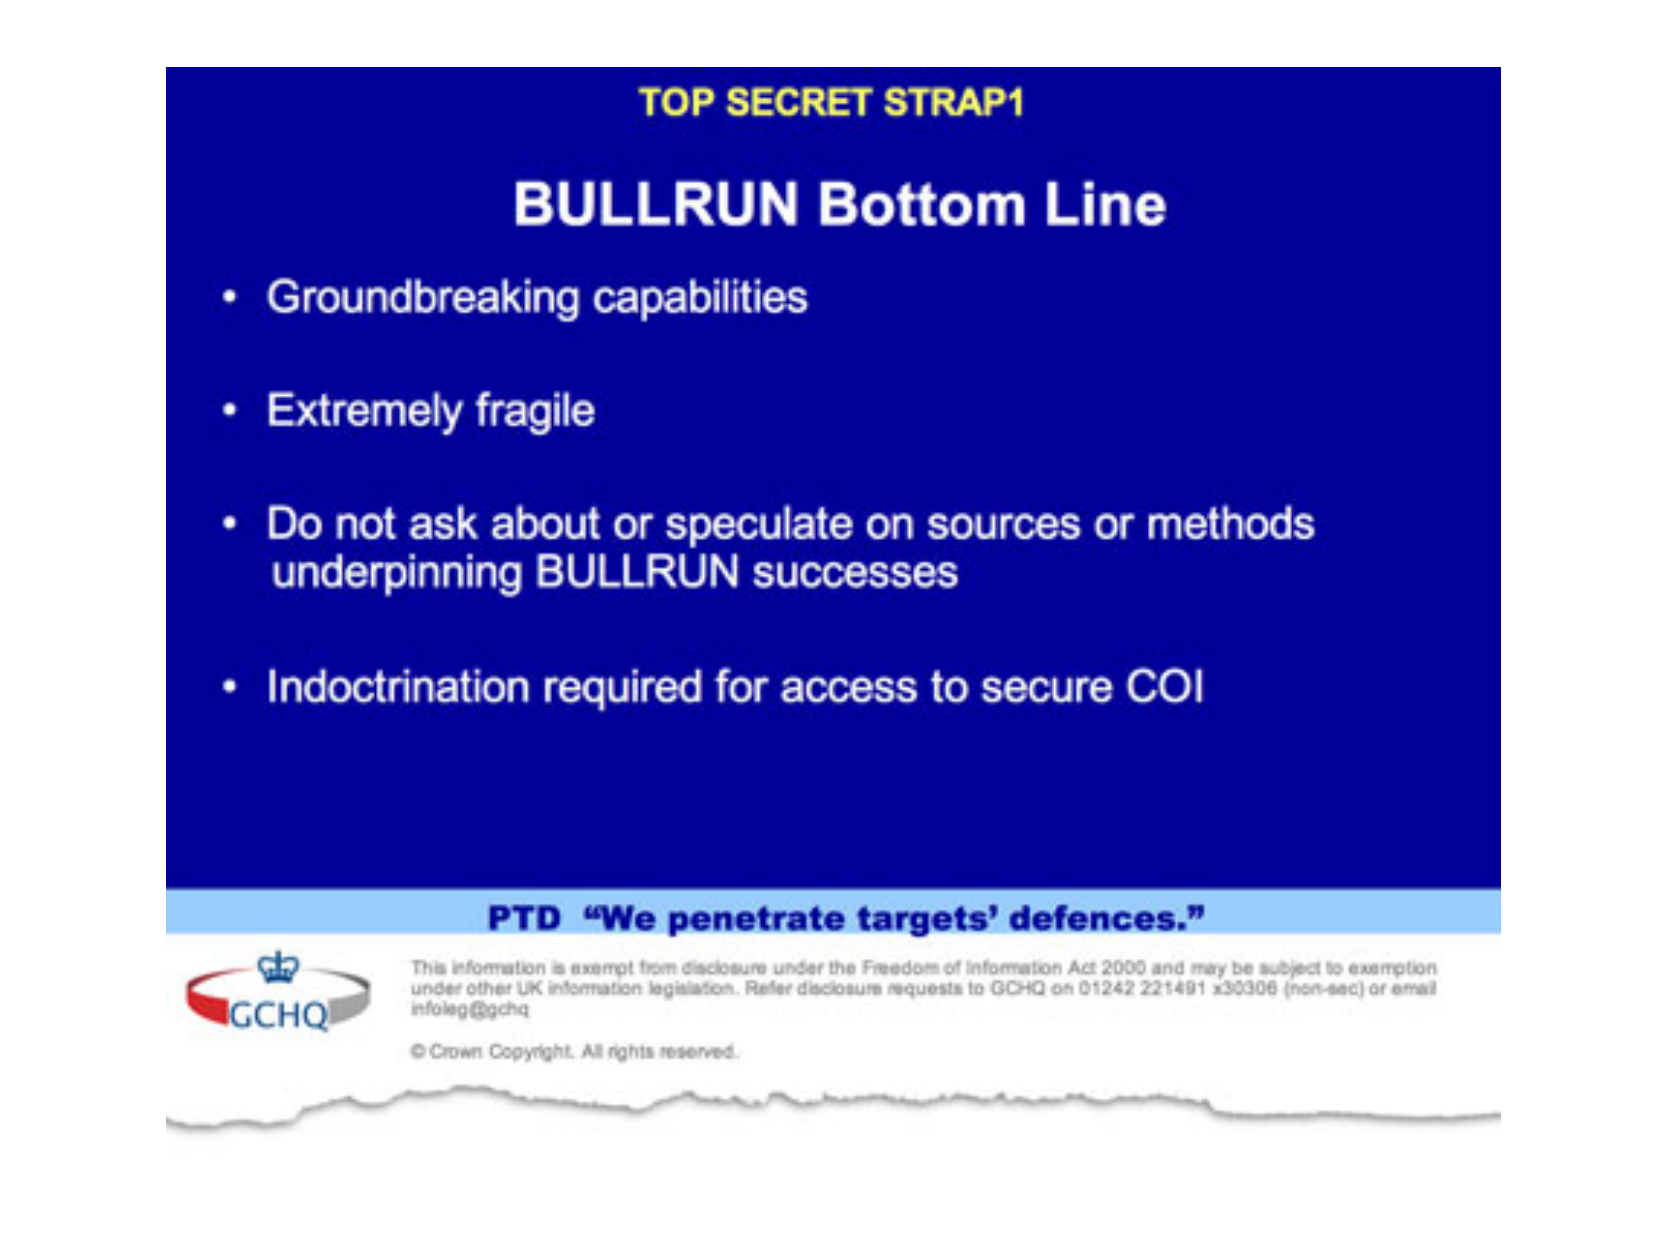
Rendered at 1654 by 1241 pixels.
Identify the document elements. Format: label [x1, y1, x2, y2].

picture [166, 67, 1501, 1193]
